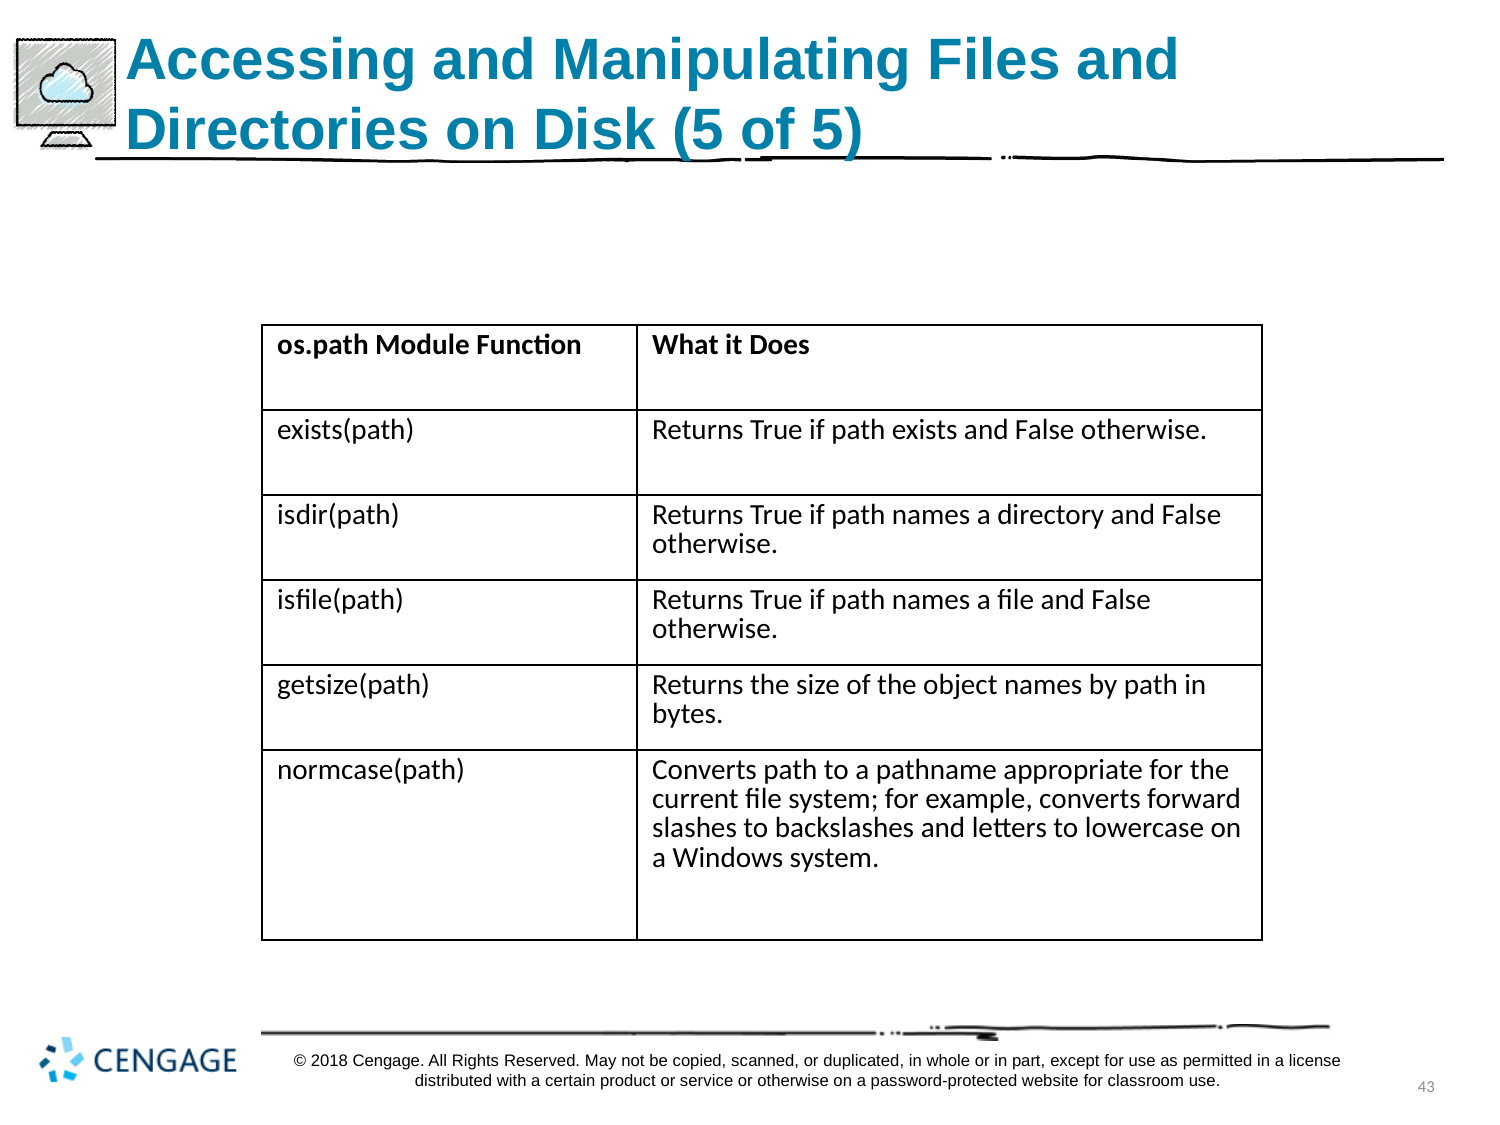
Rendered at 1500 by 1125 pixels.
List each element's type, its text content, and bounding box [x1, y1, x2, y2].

table_header What it Does [638, 326, 1261, 409]
table_cell Returns the size of the object names by path in bytes. [638, 666, 1261, 749]
table_cell normcase(path) [263, 751, 636, 939]
table_header o s.path Module Function [263, 326, 636, 409]
table_cell is file(path) [263, 581, 636, 664]
footer © 2018 Cengage. All Rights Reserved. May not be copied, scanned, or duplicated, in whole or in part, except for use as permitted in a license distributed with a certain product or service or otherwise on a password-protected website for classroom use. [262, 1050, 1375, 1091]
picture [19, 1023, 249, 1095]
table_cell Returns True if path names a file and False otherwise. [638, 581, 1261, 664]
table_cell is dir(path) [263, 496, 636, 579]
title Accessing and Manipulating Files and Directories on Disk (5 of 5) [125, 20, 1442, 162]
picture [13, 36, 117, 151]
picture [261, 1024, 1331, 1041]
table_cell Returns True if path names a directory and False otherwise. [638, 496, 1261, 579]
table_cell getsize(path) [263, 666, 636, 749]
table_cell Converts path to a pathname appropriate for the current file system; for example, converts forward slashes to backslashes and letters to lowercase on a Windows system. [638, 751, 1261, 939]
table_cell exists(path) [263, 411, 636, 494]
table_cell Returns True if path exists and False otherwise. [638, 411, 1261, 494]
picture [154, 155, 1444, 163]
